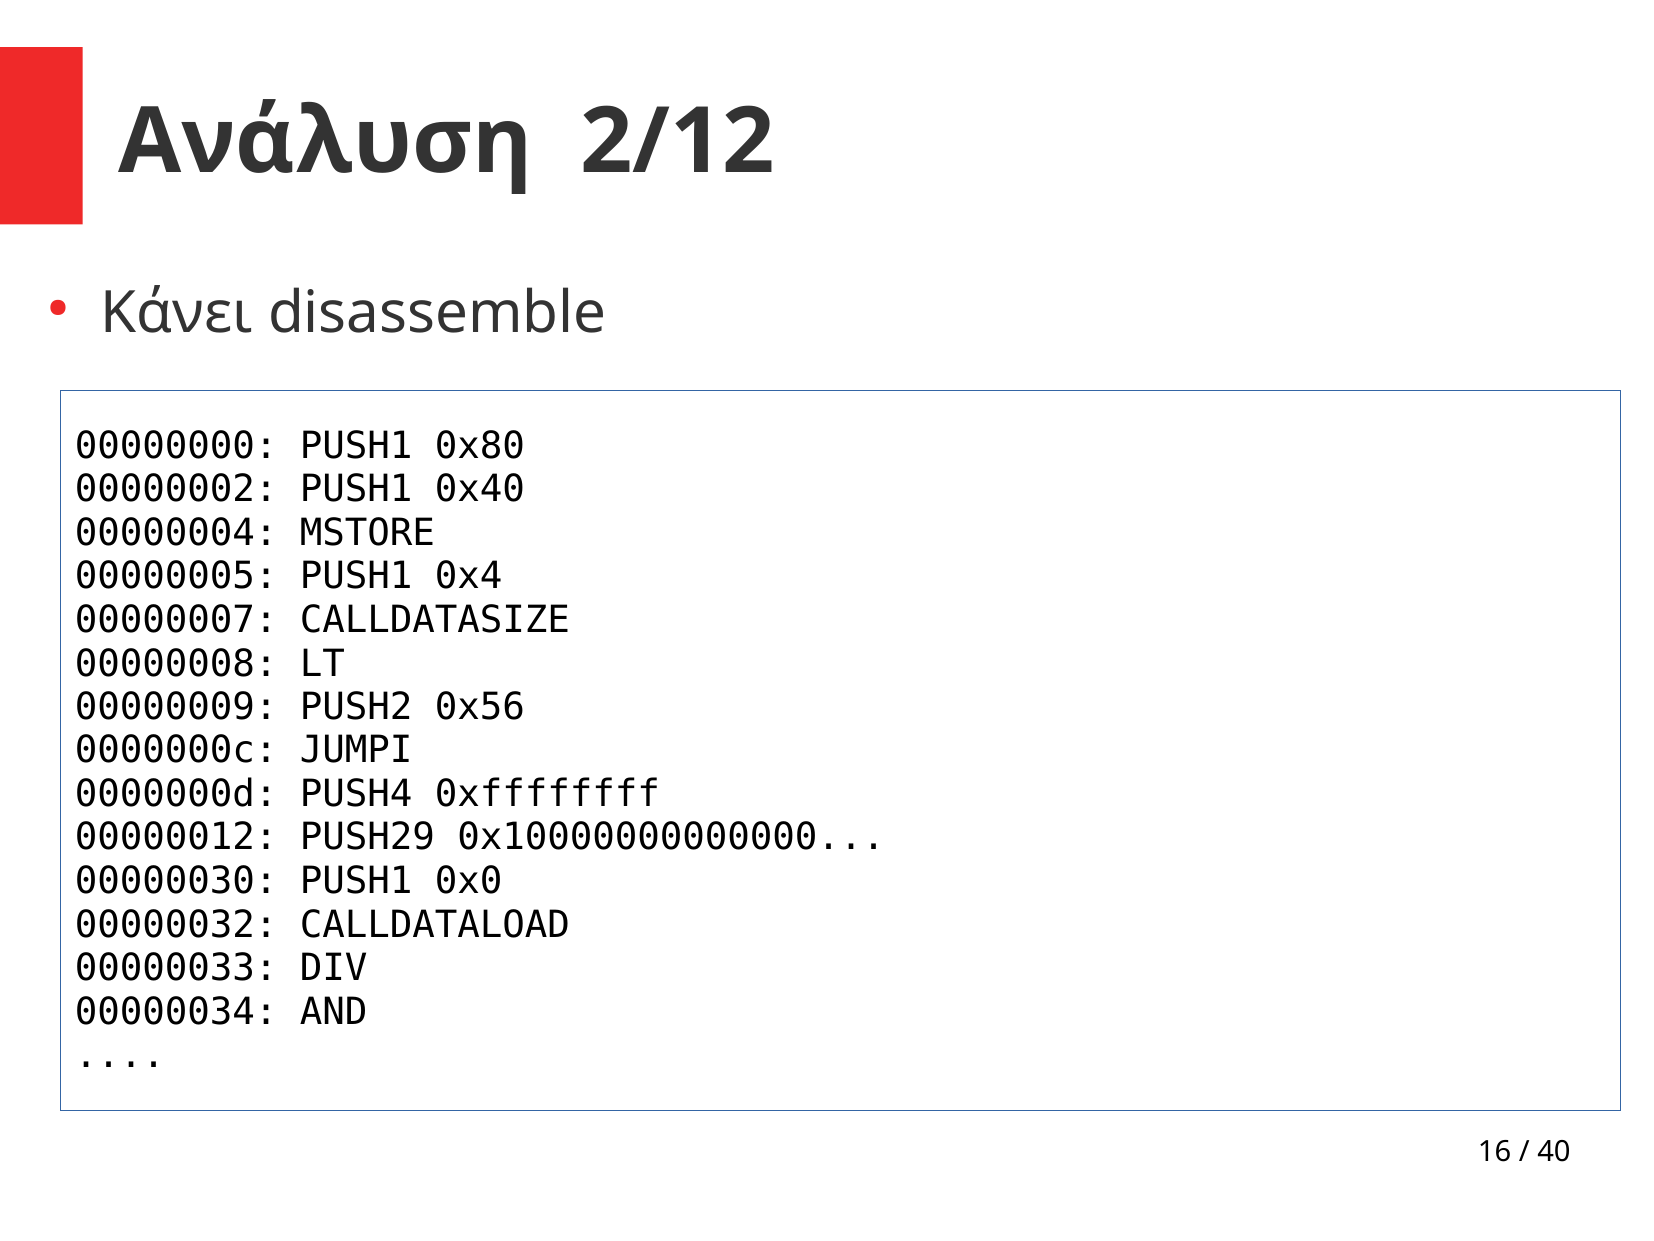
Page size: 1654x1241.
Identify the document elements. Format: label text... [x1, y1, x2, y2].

title Ανάλυση 2/12 [118, 33, 1571, 241]
text_box 00000000: PUSH1 0x80 00000002: PUSH1 0x40 00000004: MSTORE 00000005: PUSH1 0x4 00000007: CALLDATASIZE 00000008: LT 00000009: PUSH2 0x56 0000000c: JUMPI 0000000d: PUSH4 0xffffffff 00000012: PUSH29 0x10000000000000... 00000030: PUSH1 0x0 00000032: CALLDATALOAD 00000033: DIV 00000034: AND .... [60, 390, 1621, 1111]
list Κάνει disassemble [30, 270, 1621, 376]
